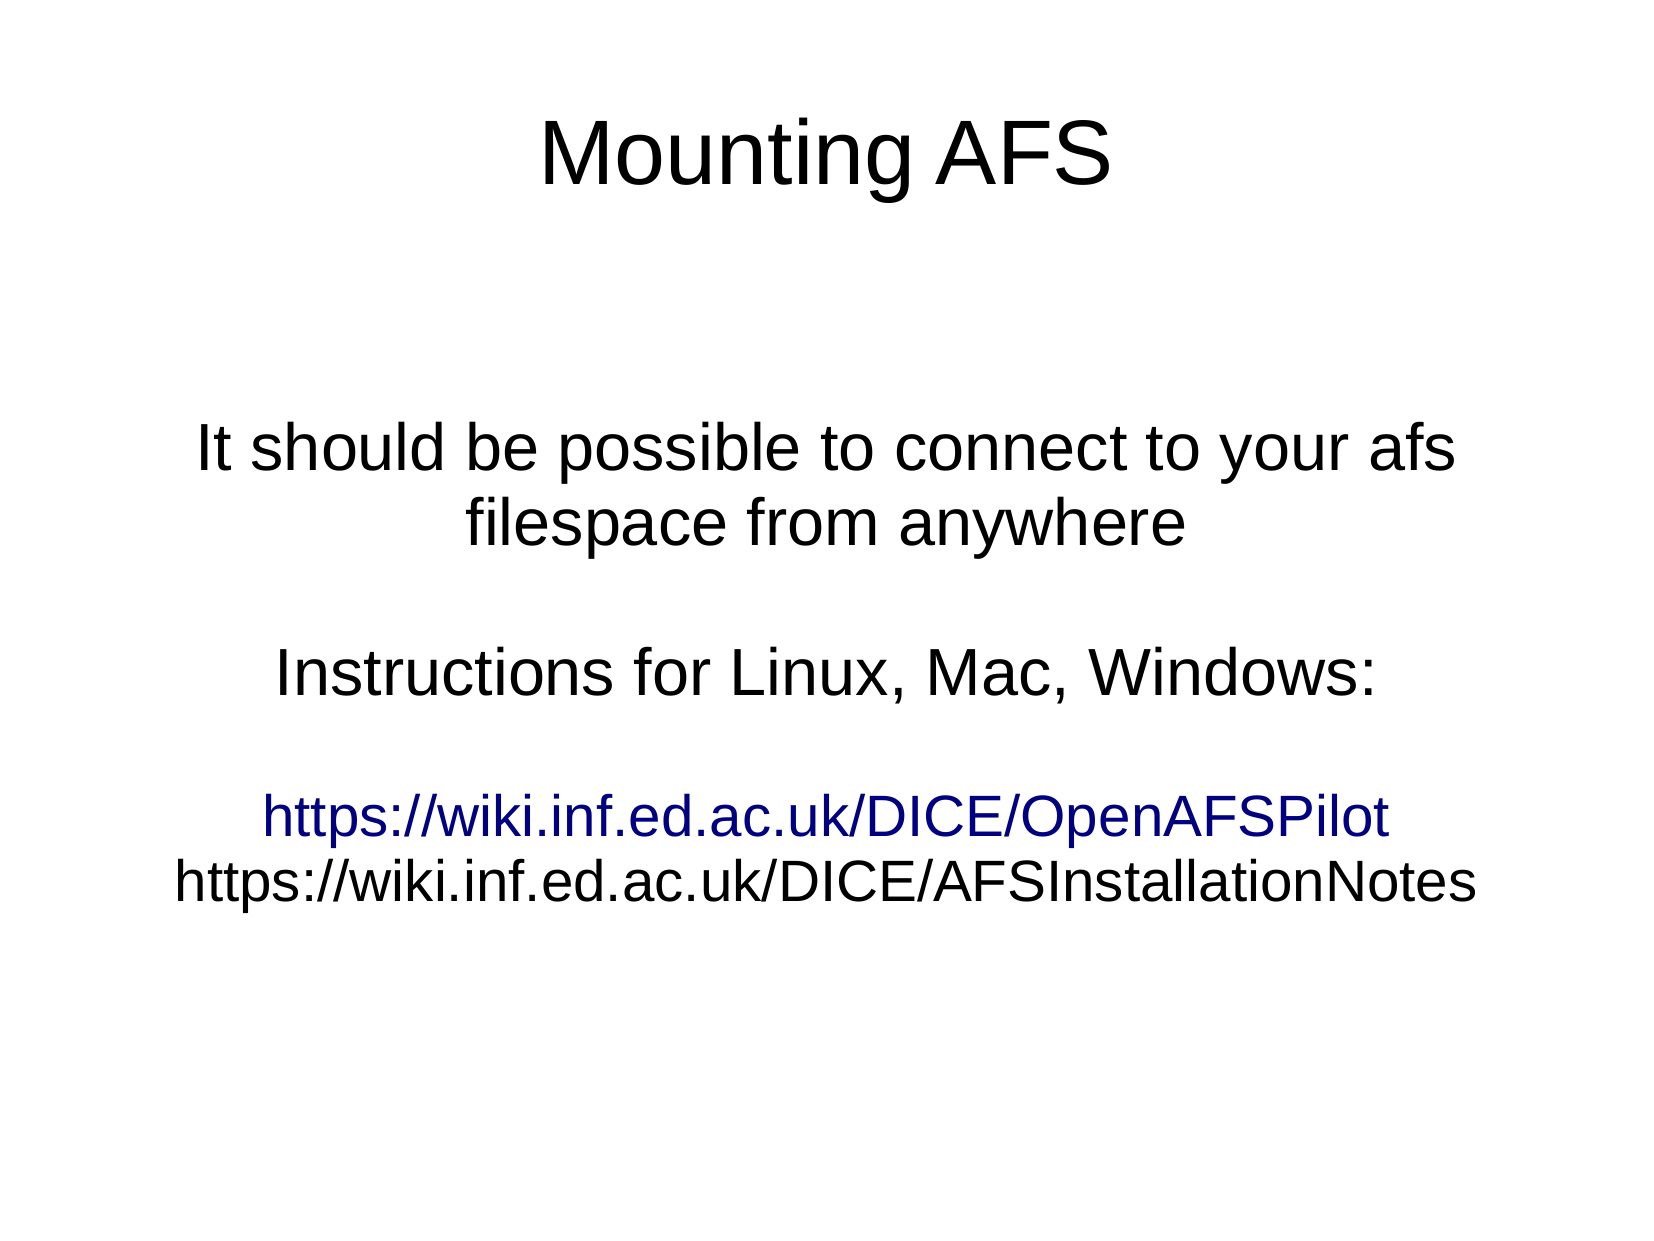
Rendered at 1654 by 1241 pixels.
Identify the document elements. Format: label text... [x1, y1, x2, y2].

subtitle It should be possible to connect to your afs filespace from anywhere Instructions for Linux, Mac, Windows: https://wiki.inf.ed.ac.uk/DICE/OpenAFSPilot https://wiki.inf.ed.ac.uk/DICE/AFSInstallationNotes [82, 297, 1571, 1102]
title Mounting AFS [82, 56, 1571, 250]
